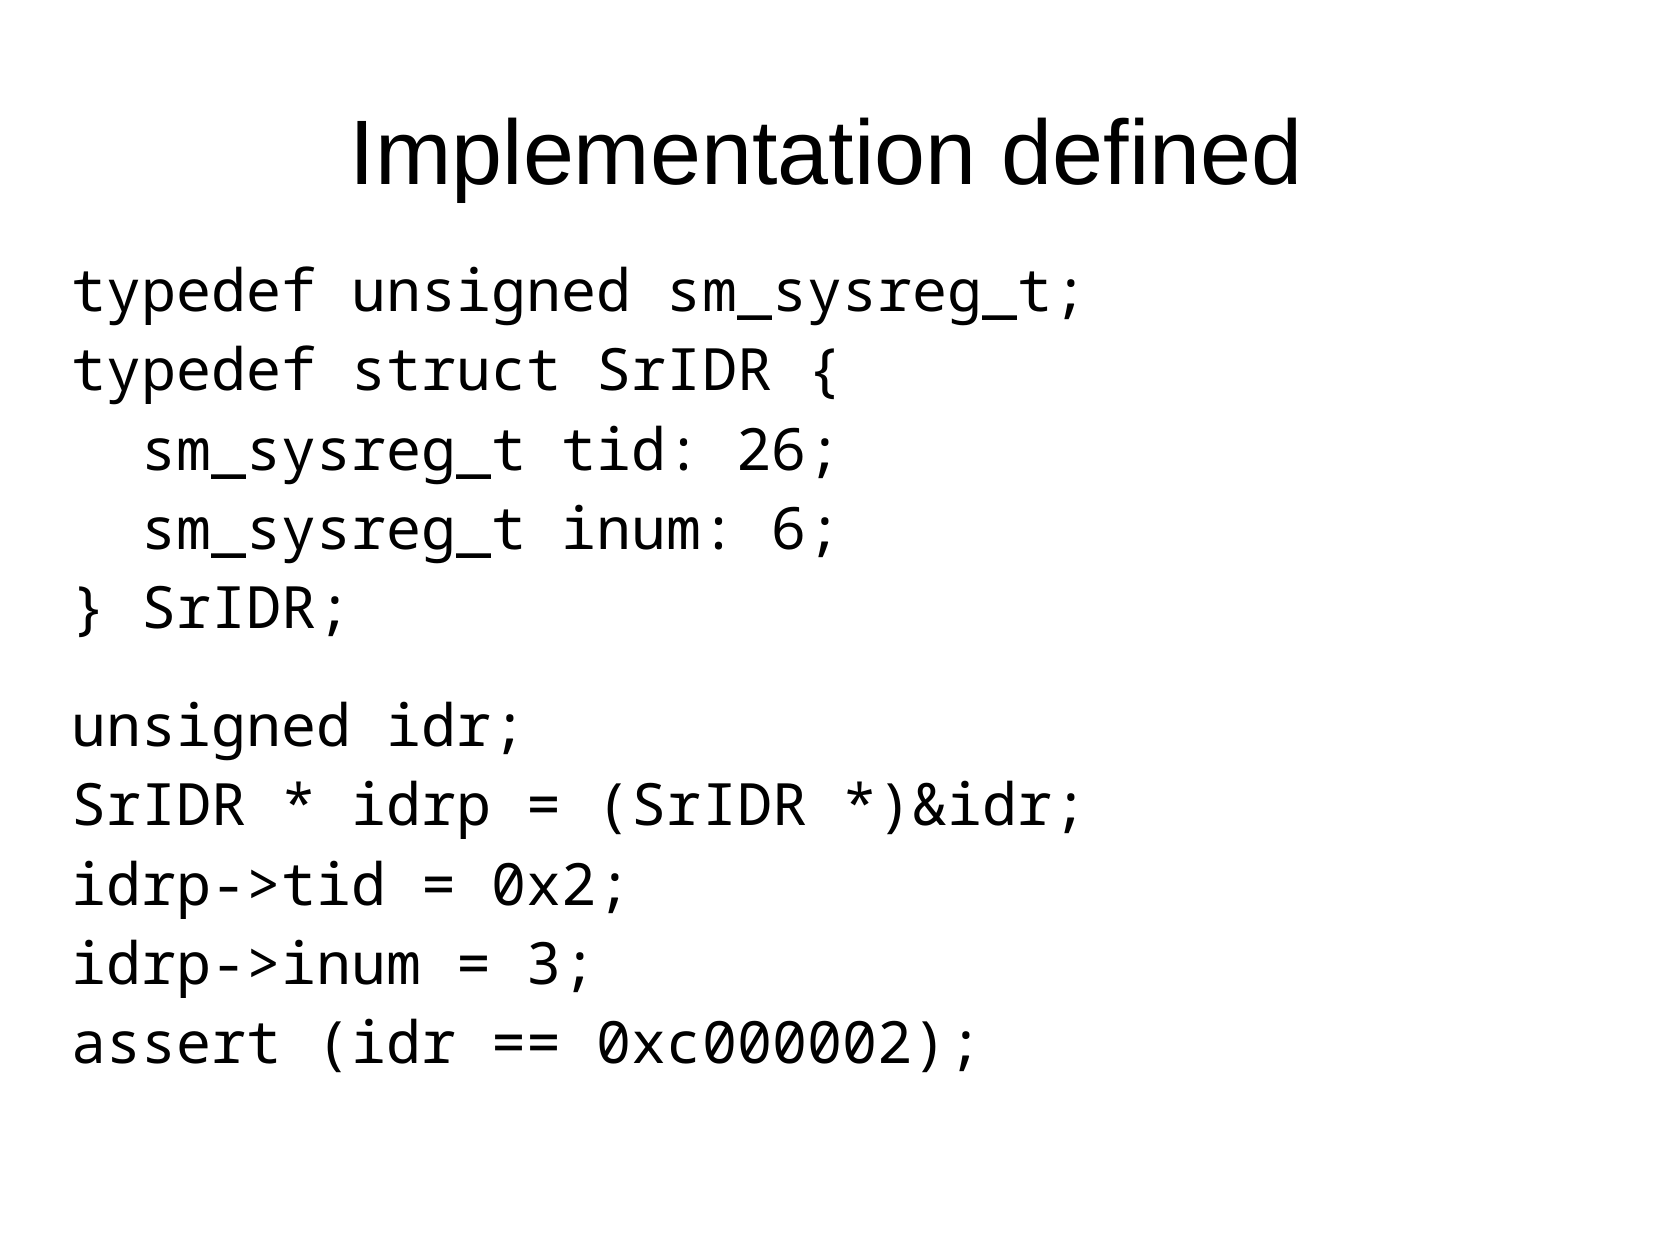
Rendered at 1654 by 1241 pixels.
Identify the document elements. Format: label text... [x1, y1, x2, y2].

subtitle typedef unsigned sm_sysreg_t; typedef struct SrIDR { sm_sysreg_t tid: 26; sm_sysreg_t inum: 6; } SrIDR; unsigned idr; SrIDR * idrp = (SrIDR *)&idr; idrp->tid = 0x2; idrp->inum = 3; assert (idr == 0xc000002); [71, 256, 1561, 1074]
title Implementation defined [82, 49, 1571, 257]
